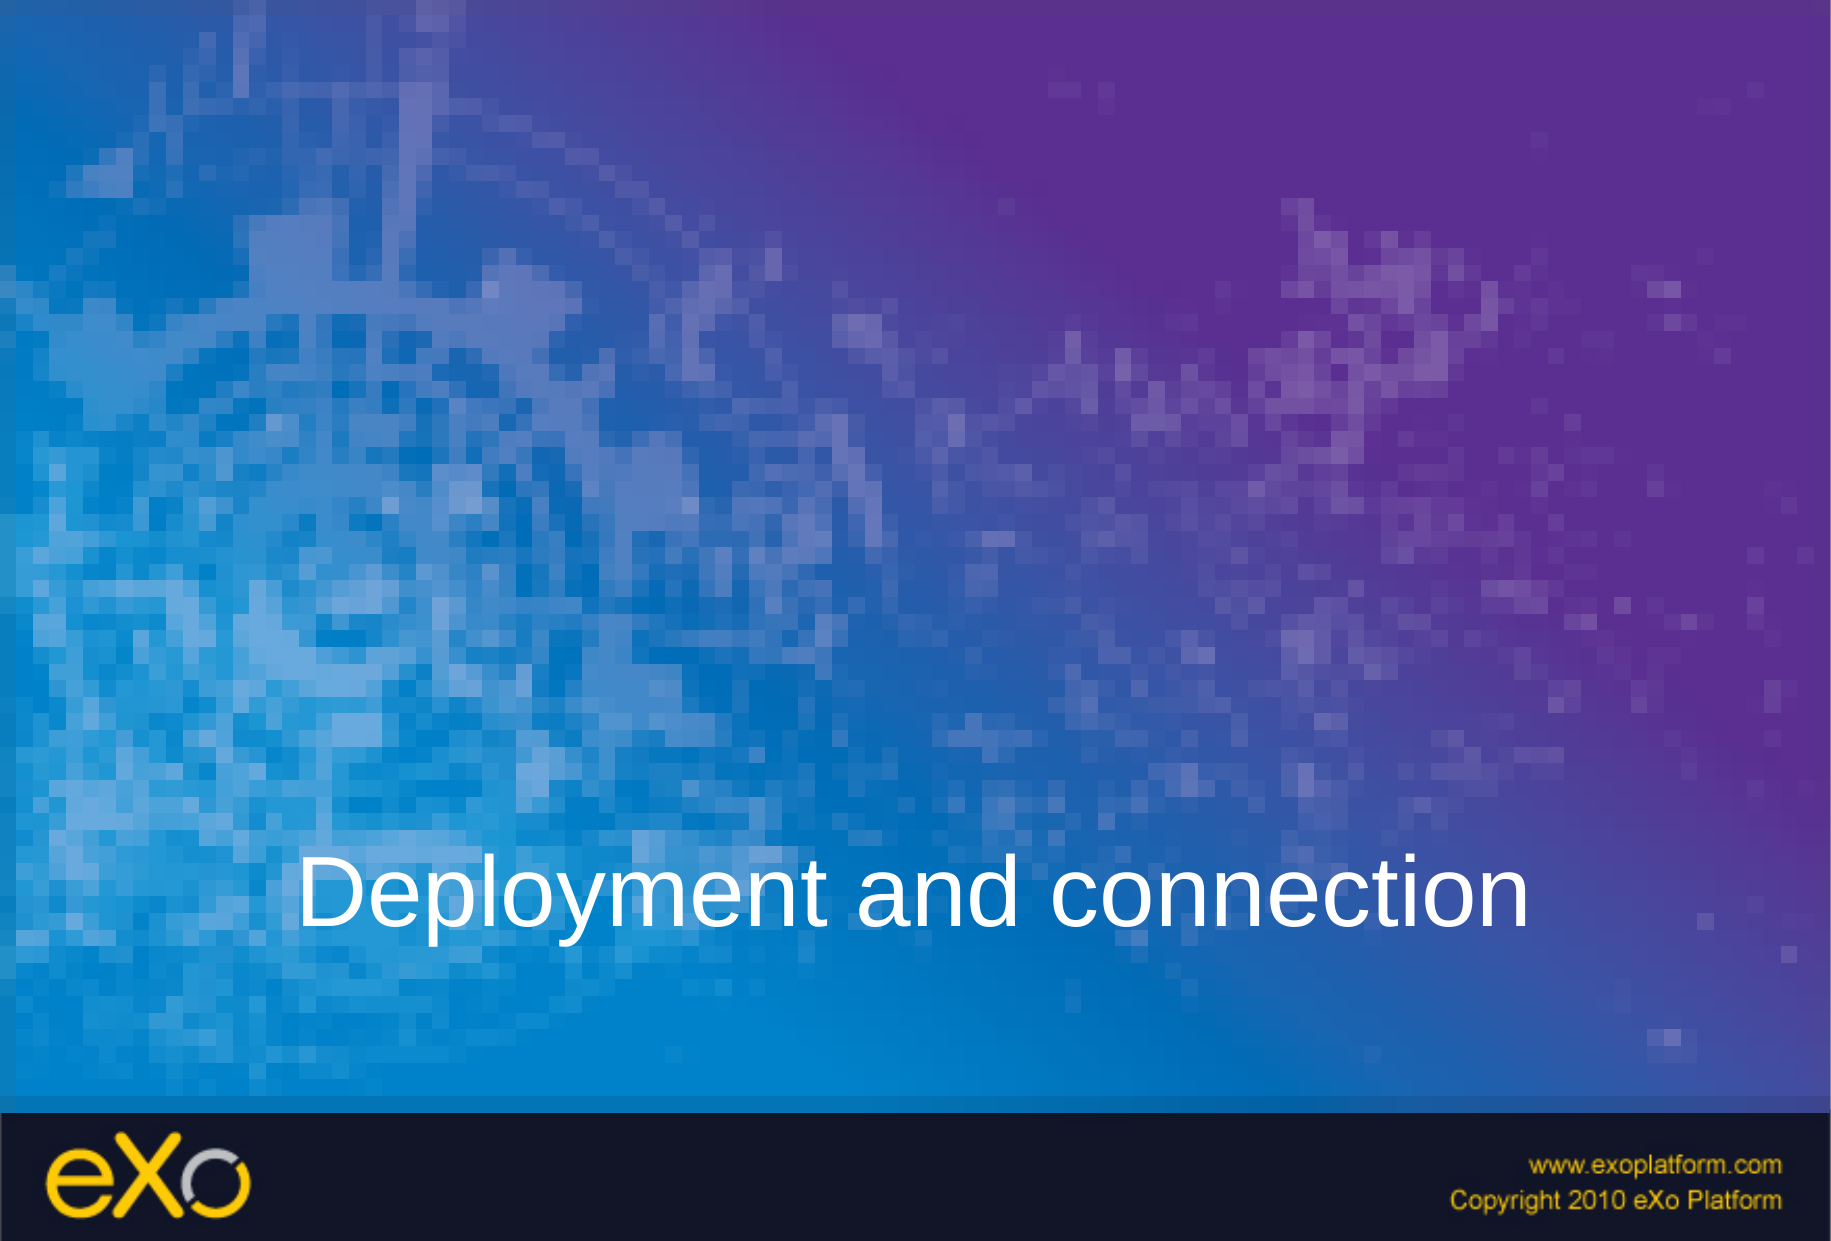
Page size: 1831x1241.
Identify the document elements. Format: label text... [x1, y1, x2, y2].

text_box Deployment and connection [90, 769, 1739, 1015]
picture [0, 0, 1831, 1241]
